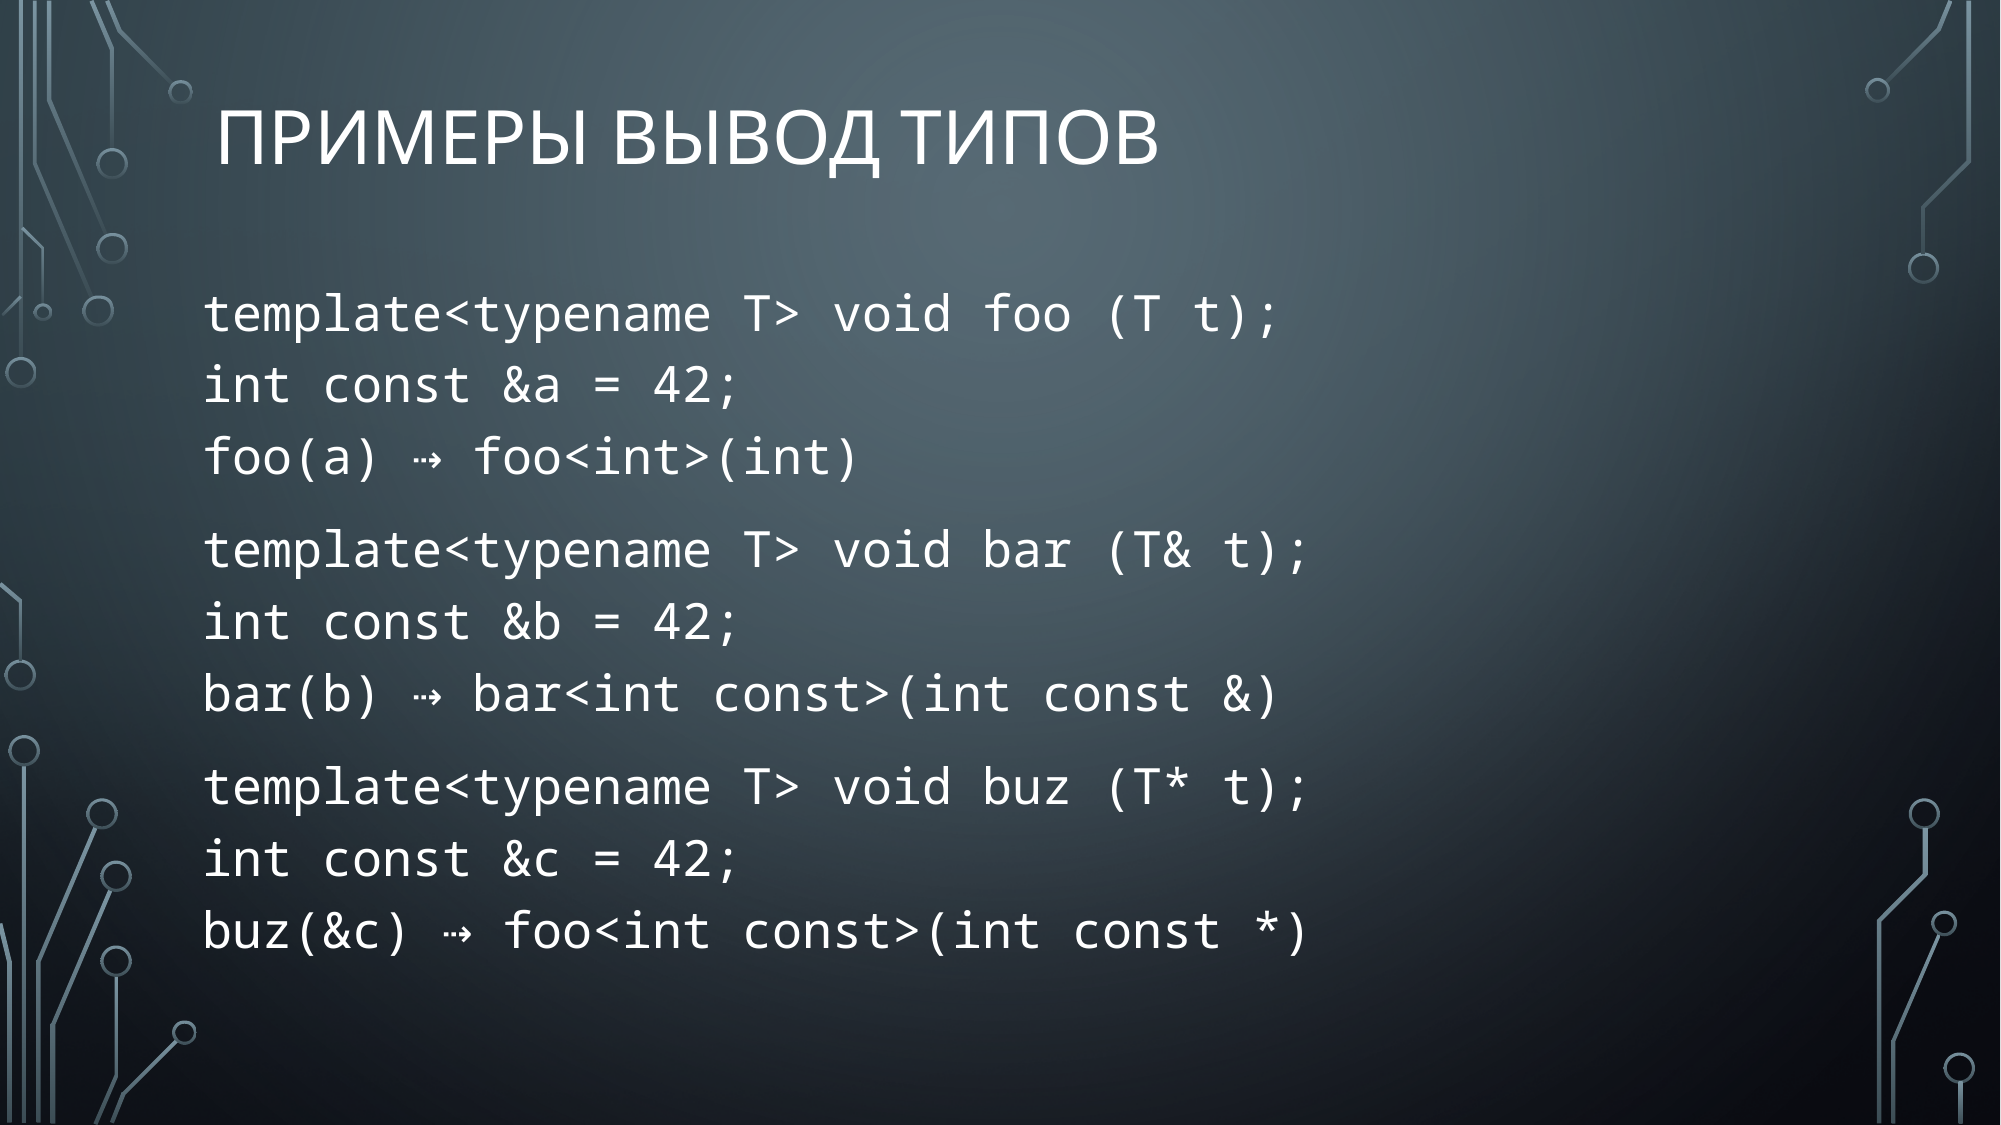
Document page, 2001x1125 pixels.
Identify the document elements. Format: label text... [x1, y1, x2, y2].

title Примеры вывод типов [199, 18, 1825, 262]
list template<typename T> void foo (T t); int const &a = 42; foo(a) ⇢ foo<int>(int) template<typename T> void bar (T& t); int const &b = 42; bar(b) ⇢ bar<int const>(int const &) template<typename T> void buz (T* t); int const &c = 42; buz(&c) ⇢ foo<int const>(int const *) [187, 261, 1813, 1040]
